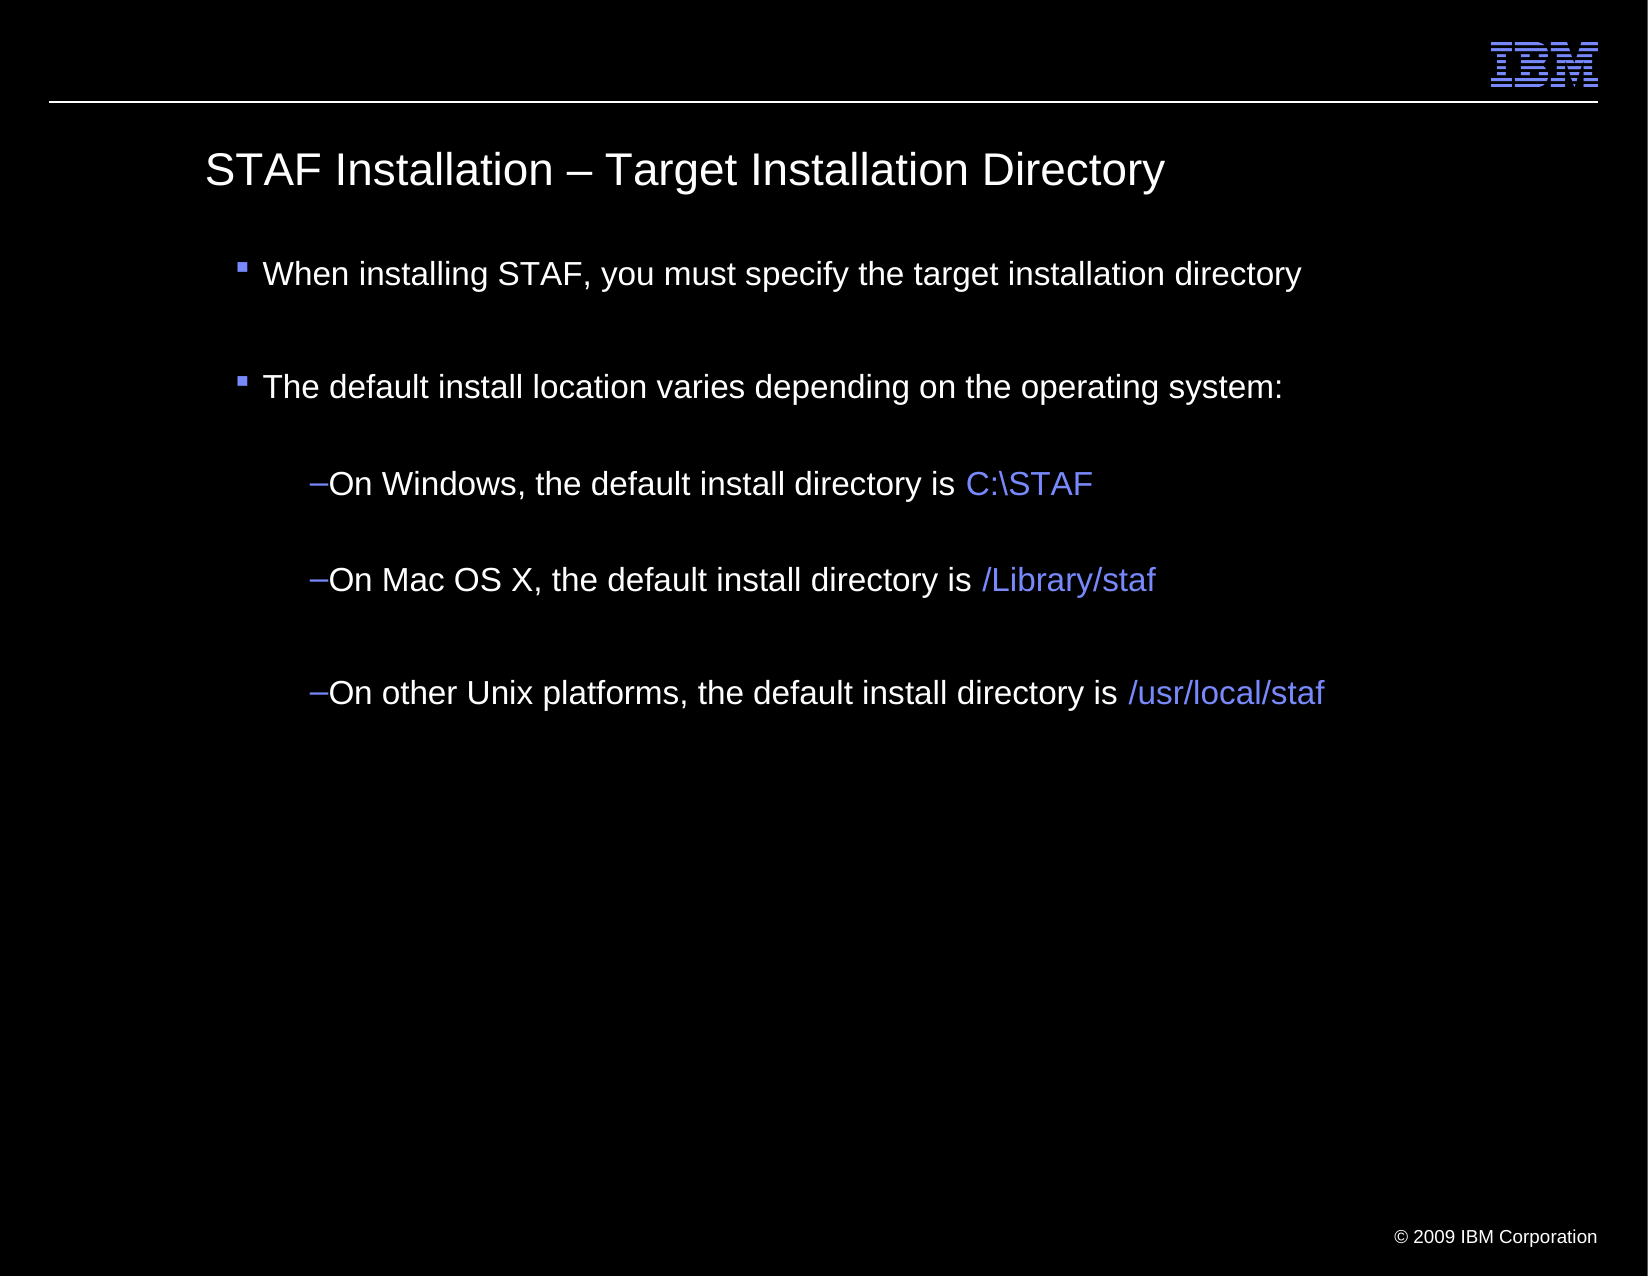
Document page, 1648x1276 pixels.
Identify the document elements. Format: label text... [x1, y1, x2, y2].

text_box When installing STAF, you must specify the target installation directory The default install location varies depending on the operating system: On Windows, the default install directory is C:\STAF On Mac OS X, the default install directory is /Library/staf On other Unix platforms, the default install directory is /usr/local/staf [235, 252, 1584, 712]
title STAF Installation – Target Installation Directory [188, 137, 1648, 231]
picture [1491, 42, 1598, 87]
